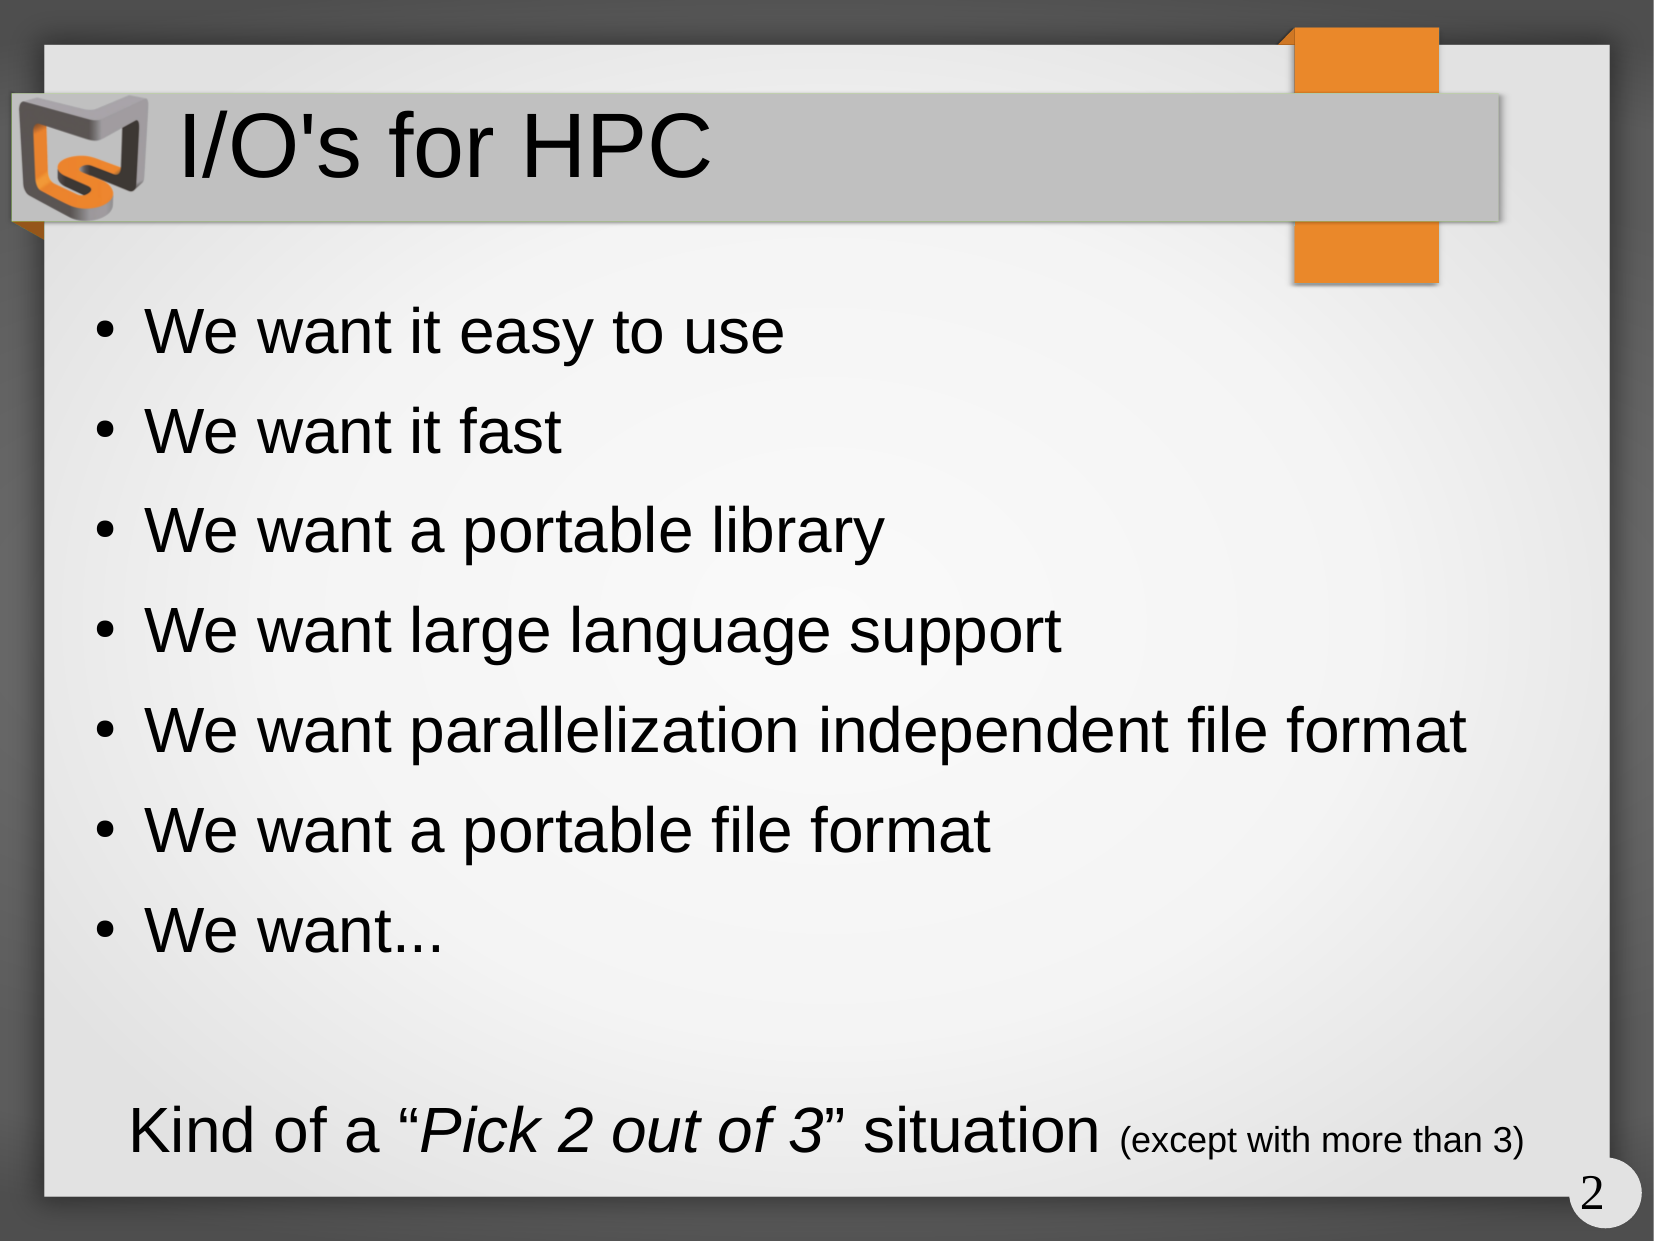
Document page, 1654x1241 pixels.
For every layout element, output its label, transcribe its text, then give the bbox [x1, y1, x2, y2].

list We want it easy to use We want it fast We want a portable library We want large language support We want parallelization independent file format We want a portable file format We want... Kind of a “Pick 2 out of 3” situation (except with more than 3) [76, 295, 1577, 1170]
picture [0, 0, 1654, 1241]
title I/O's for HPC [177, 94, 1477, 213]
